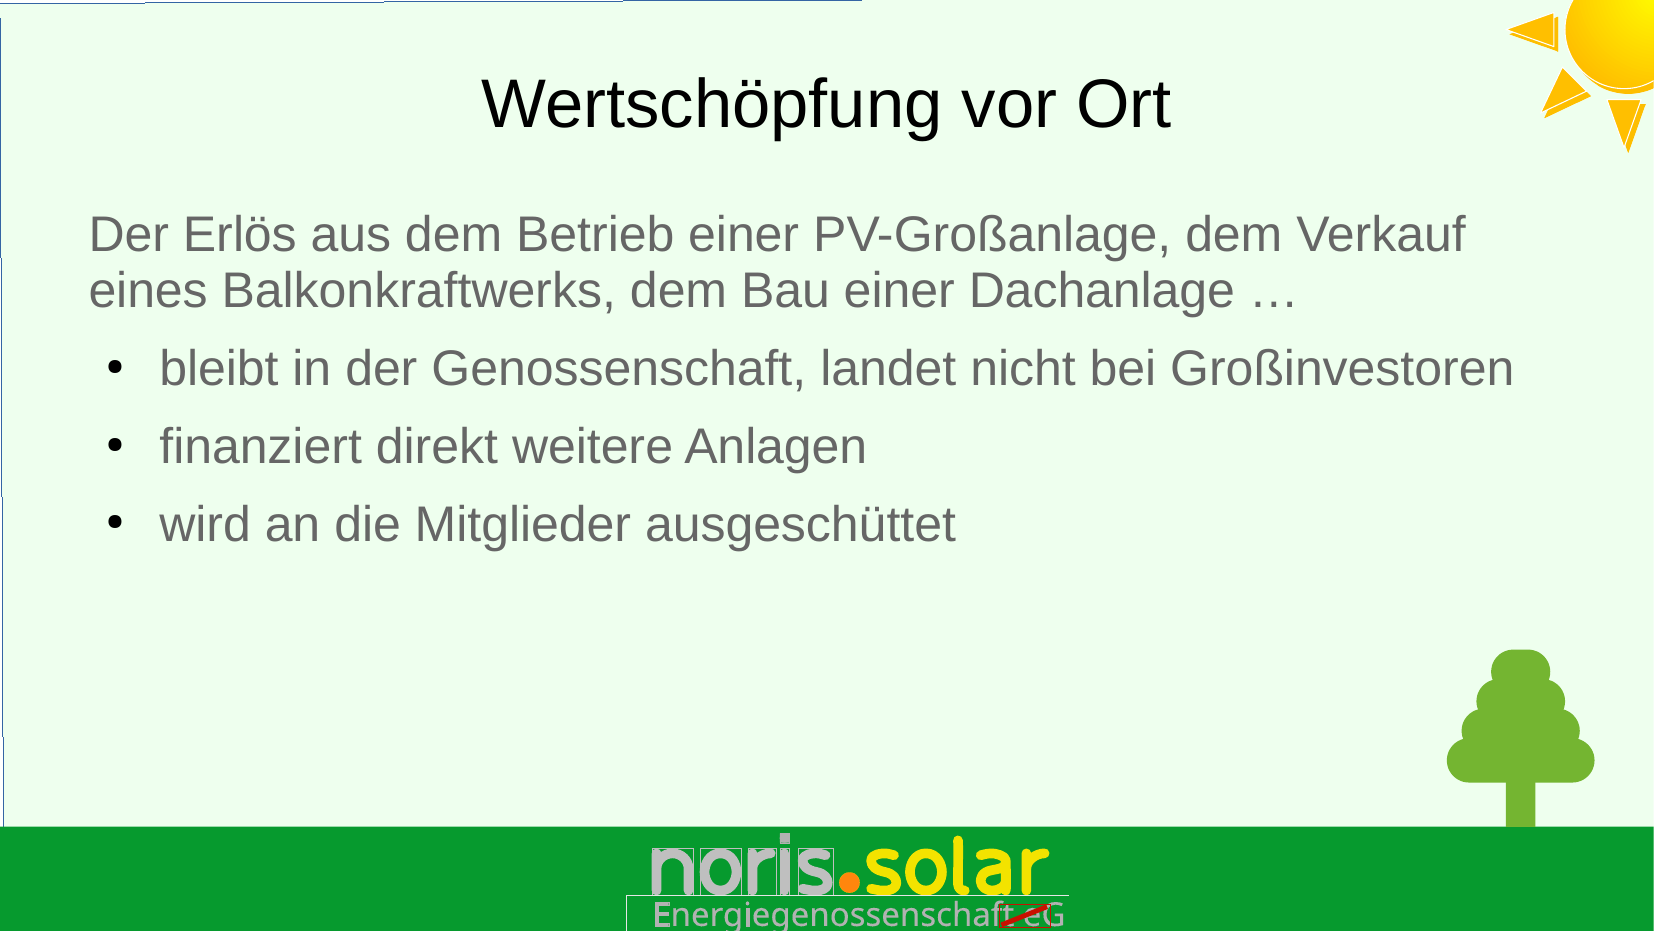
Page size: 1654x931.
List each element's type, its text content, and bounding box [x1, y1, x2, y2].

list Der Erlös aus dem Betrieb einer PV-Großanlage, dem Verkauf eines Balkonkraftwerks, dem Bau einer Dachanlage … bleibt in der Genossenschaft, landet nicht bei Großinvestoren finanziert direkt weitere Anlagen wird an die Mitglieder ausgeschüttet [88, 206, 1565, 768]
title Wertschöpfung vor Ort [88, 29, 1565, 178]
